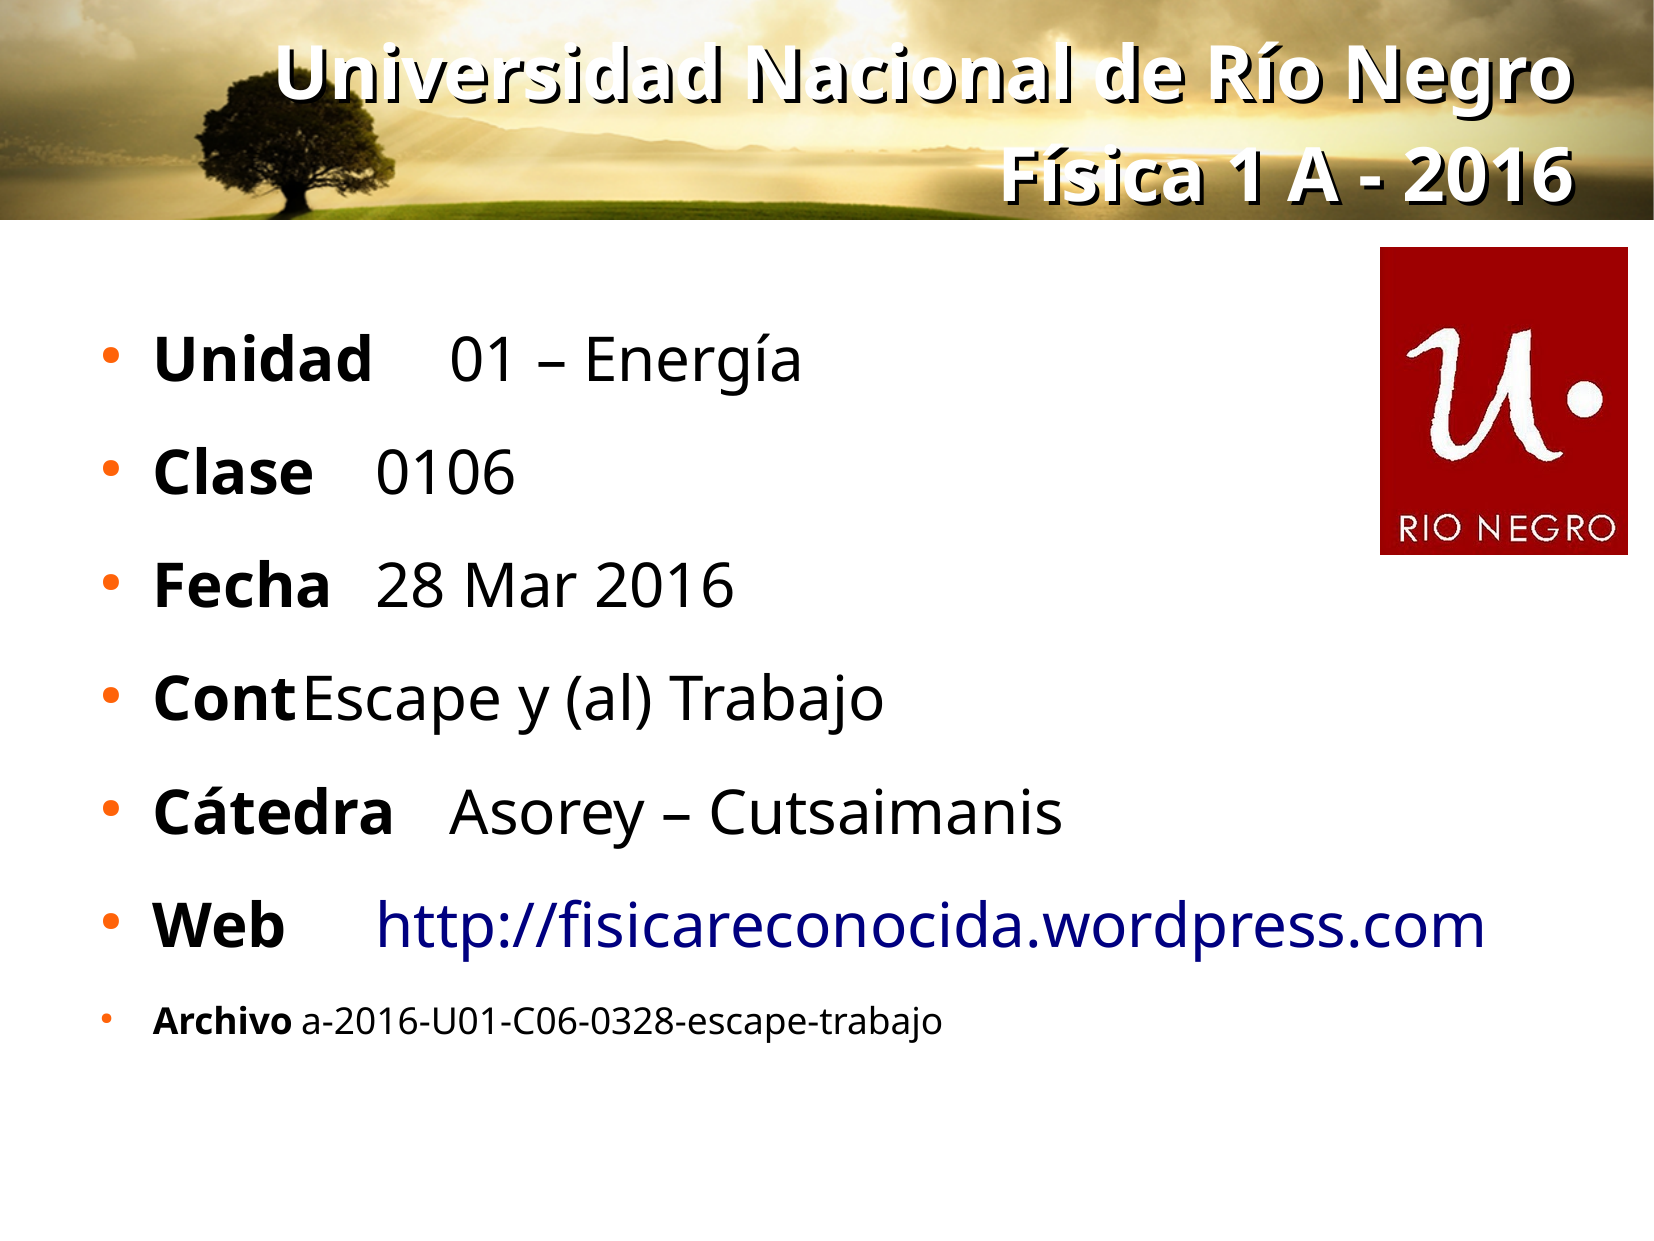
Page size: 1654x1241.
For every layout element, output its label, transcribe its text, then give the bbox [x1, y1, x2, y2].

picture [1380, 247, 1628, 556]
title Universidad Nacional de Río Negro Física 1 A - 2016 [86, 2, 1576, 241]
list Unidad 01 – Energía Clase 0106 Fecha 28 Mar 2016 Cont Escape y (al) Trabajo Cátedra Asorey – Cutsaimanis Web http://fisicareconocida.wordpress.com Archivo a-2016-U01-C06-0328-escape-trabajo [82, 315, 1571, 1126]
picture [0, 0, 1654, 220]
